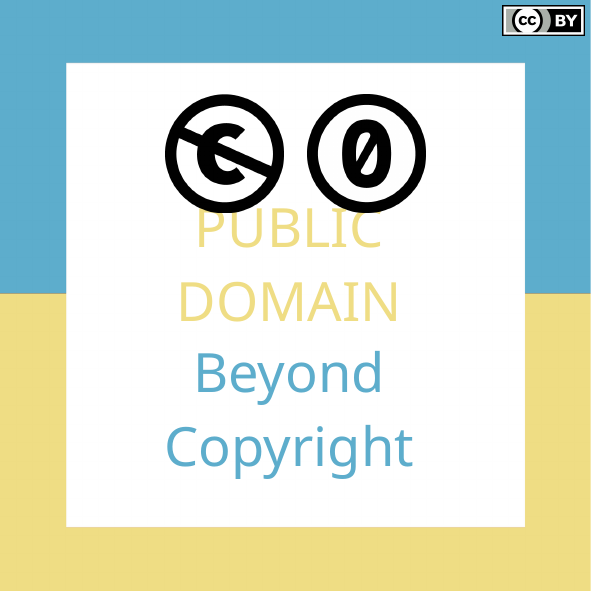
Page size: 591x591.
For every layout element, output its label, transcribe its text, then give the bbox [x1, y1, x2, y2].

subtitle Beyond Copyright [82, 333, 497, 485]
title PUBLIC DOMAIN [82, 196, 497, 331]
picture [0, 0, 591, 591]
